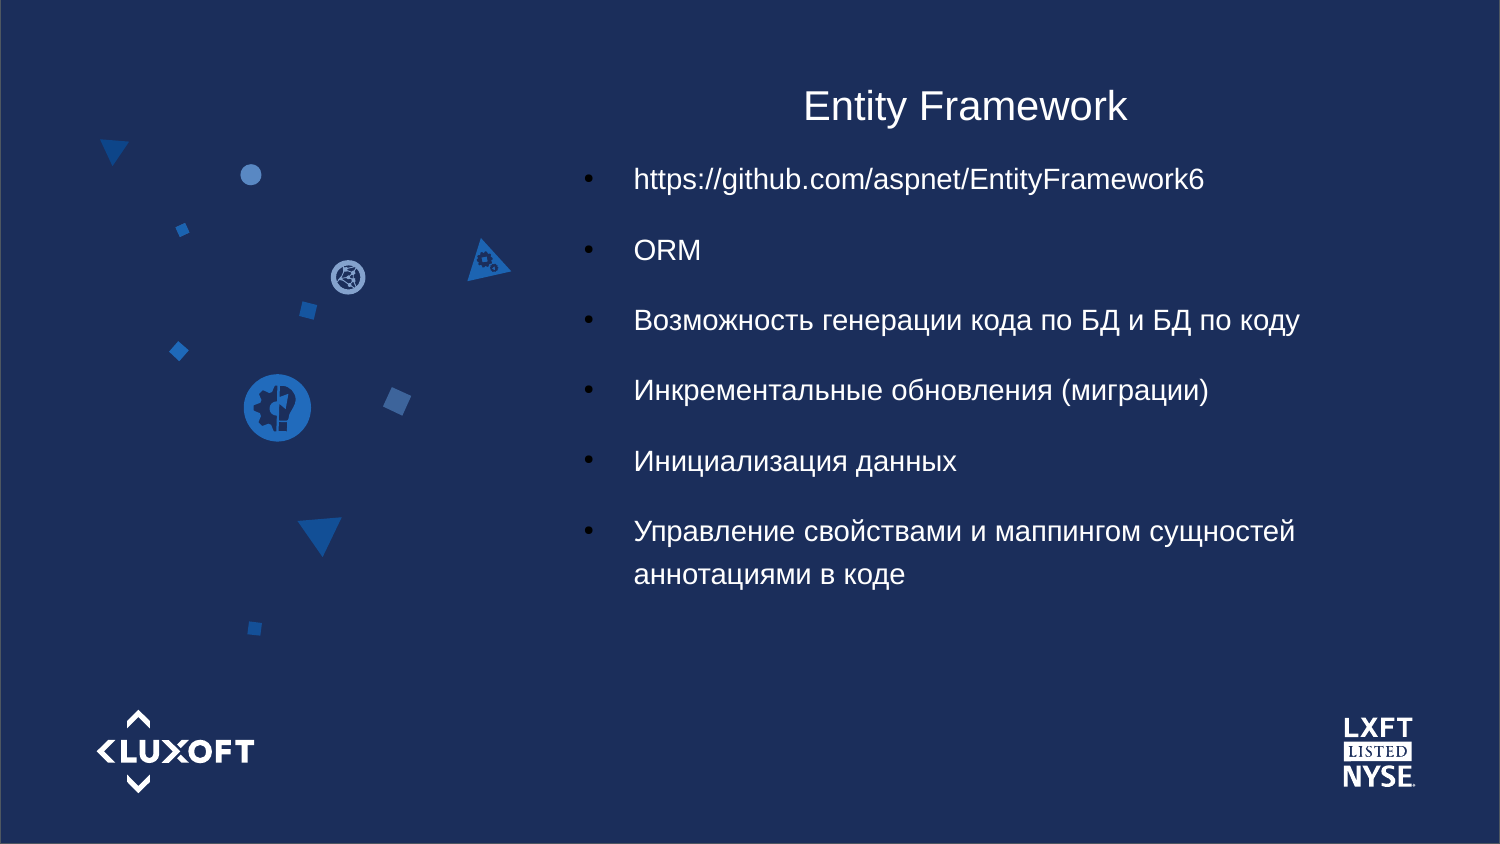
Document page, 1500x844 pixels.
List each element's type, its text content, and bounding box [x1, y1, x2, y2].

list https://github.com/aspnet/EntityFramework6 ORM Возможность генерации кода по БД и БД по коду Инкрементальные обновления (миграции) Инициализация данных Управление свойствами и маппингом сущностей аннотациями в коде [566, 153, 1482, 591]
title Entity Framework [803, 35, 1252, 153]
